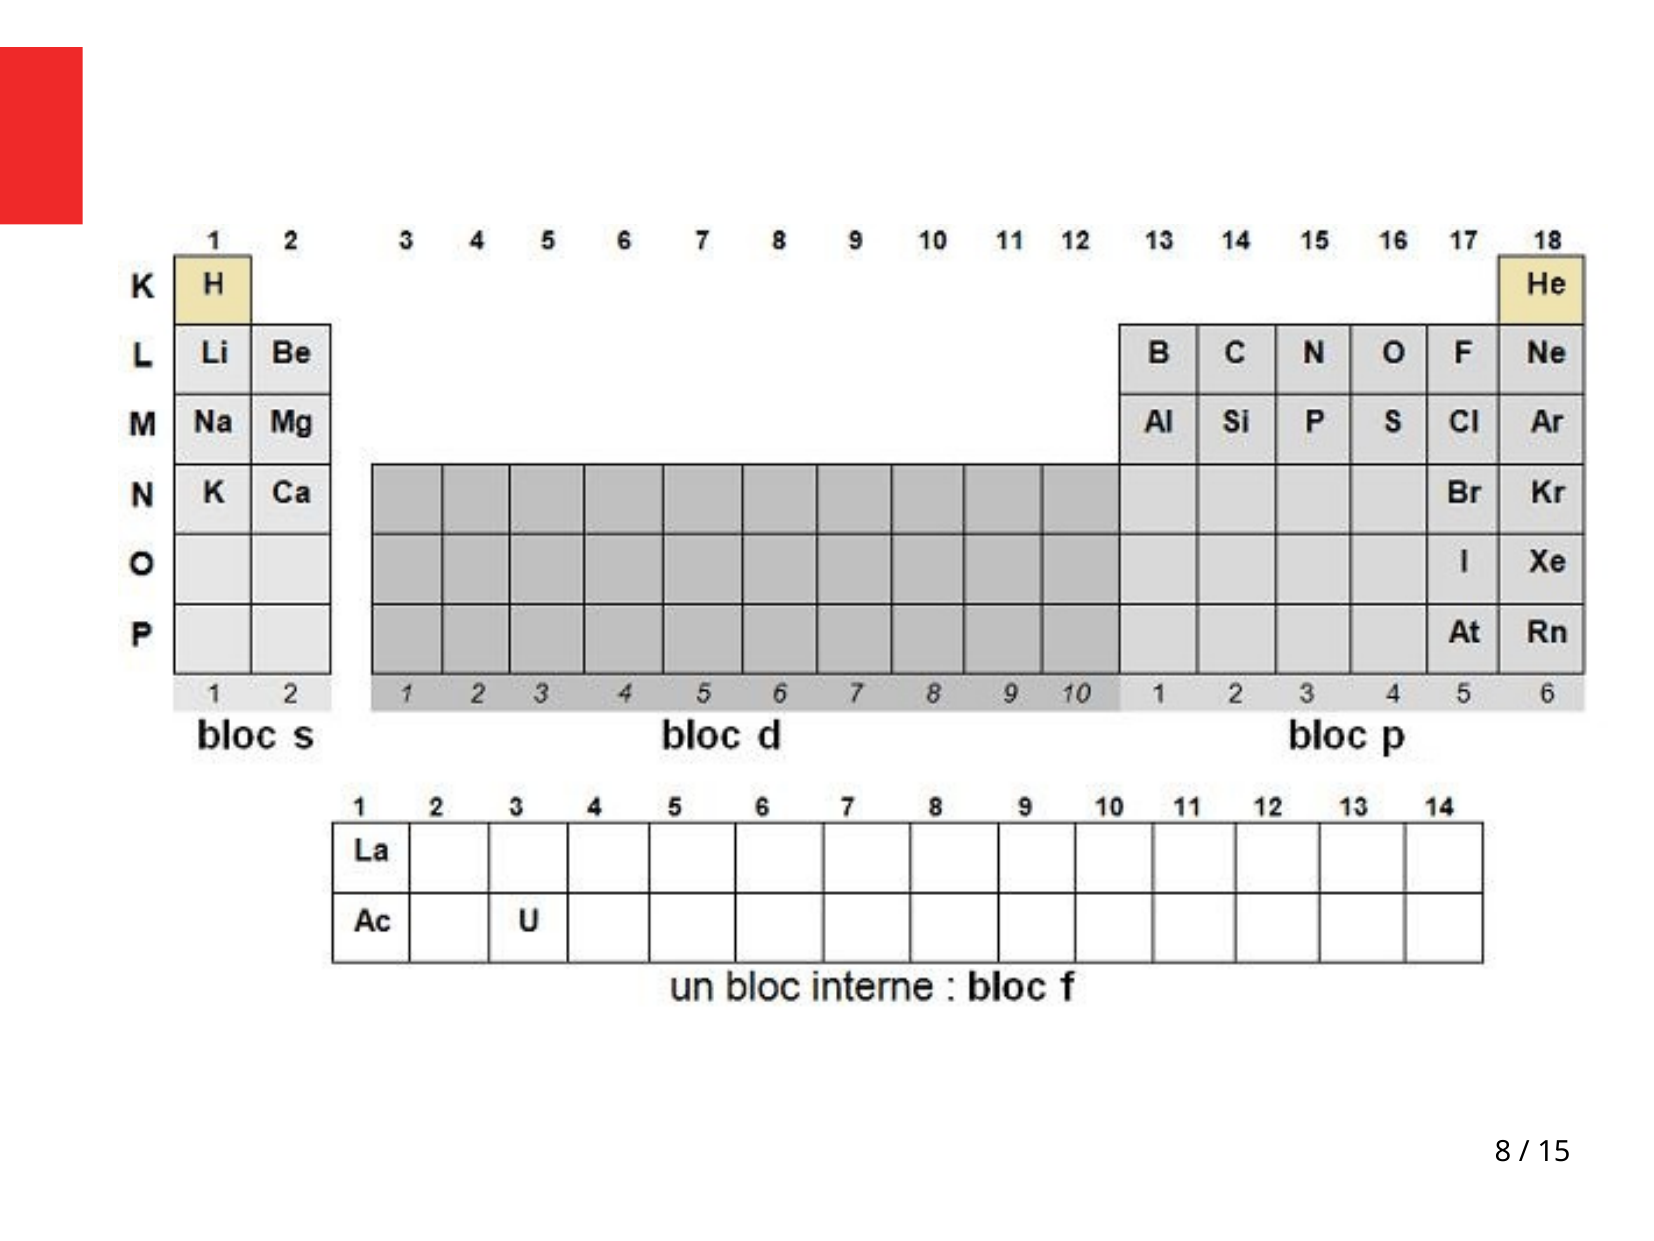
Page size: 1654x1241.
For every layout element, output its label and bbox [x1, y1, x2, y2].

picture [118, 224, 1608, 1016]
